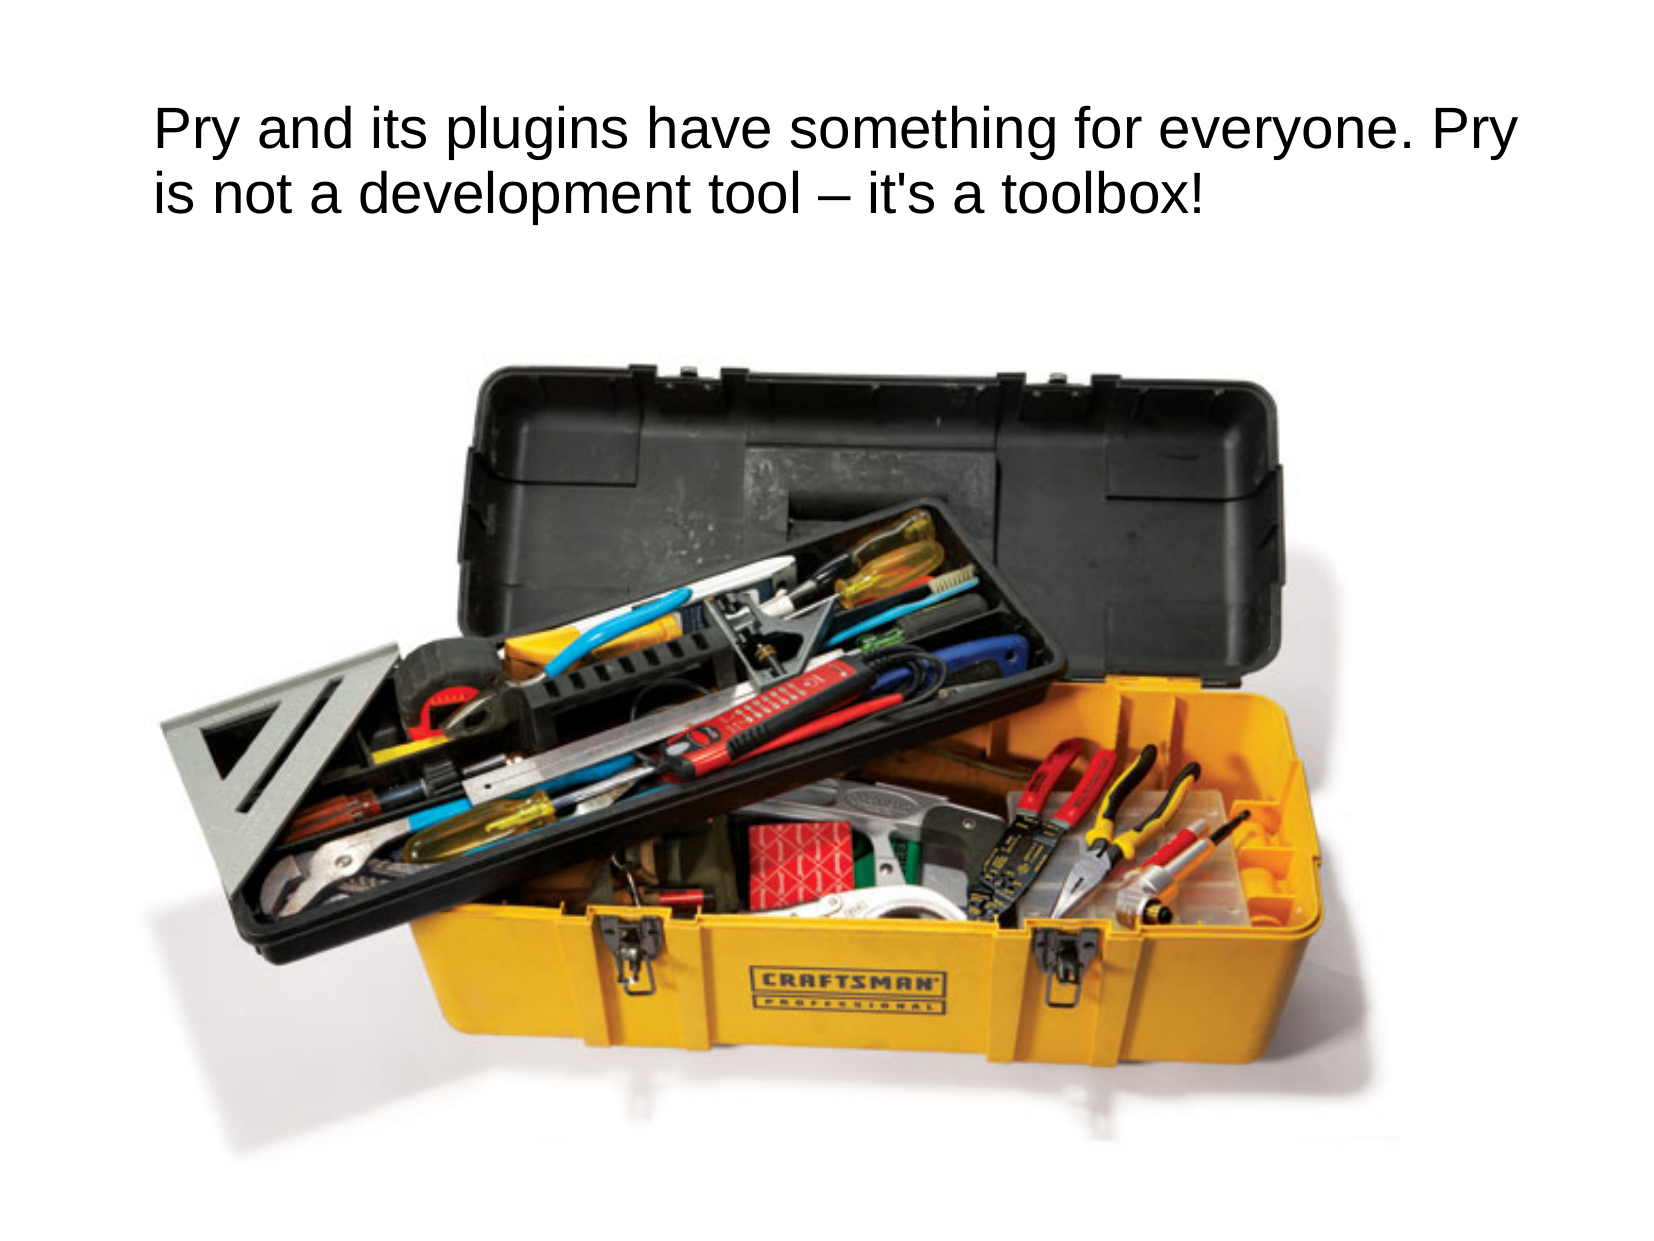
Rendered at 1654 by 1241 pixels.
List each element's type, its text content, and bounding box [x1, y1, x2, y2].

picture [110, 354, 1426, 1170]
list Pry and its plugins have something for everyone. Pry is not a development tool – it's a toolbox! [82, 95, 1571, 343]
